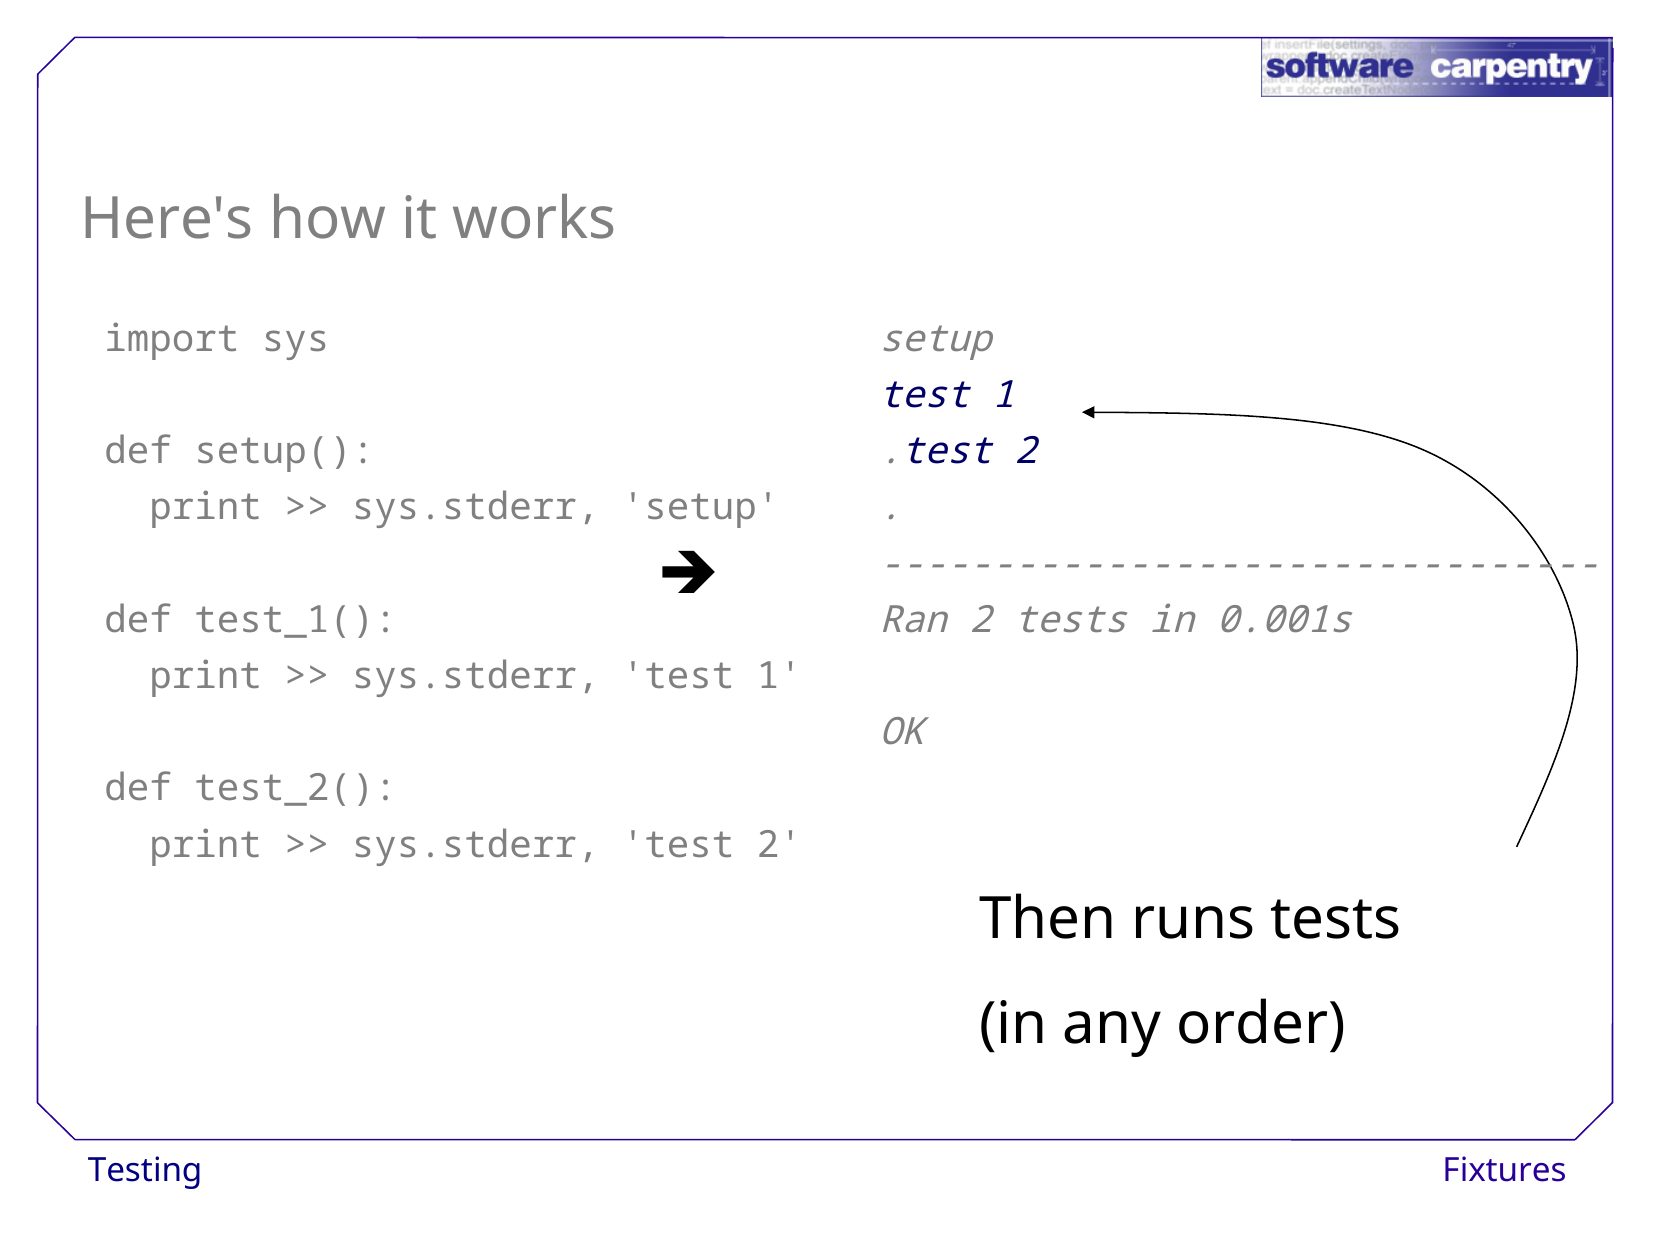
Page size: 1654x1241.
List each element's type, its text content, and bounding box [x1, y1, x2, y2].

text_box Then runs tests (in any order) [964, 837, 1567, 1063]
text_box  [642, 492, 864, 613]
text_box Here's how it works [65, 138, 782, 259]
text_box import sys def setup(): print >> sys.stderr, 'setup' def test_1(): print >> sys.stderr, 'test 1' def test_2(): print >> sys.stderr, 'test 2' [89, 294, 715, 933]
text_box setup test 1 .test 2 . -------------------------------- Ran 2 tests in 0.001s OK [864, 294, 1490, 933]
picture [1261, 39, 1613, 97]
